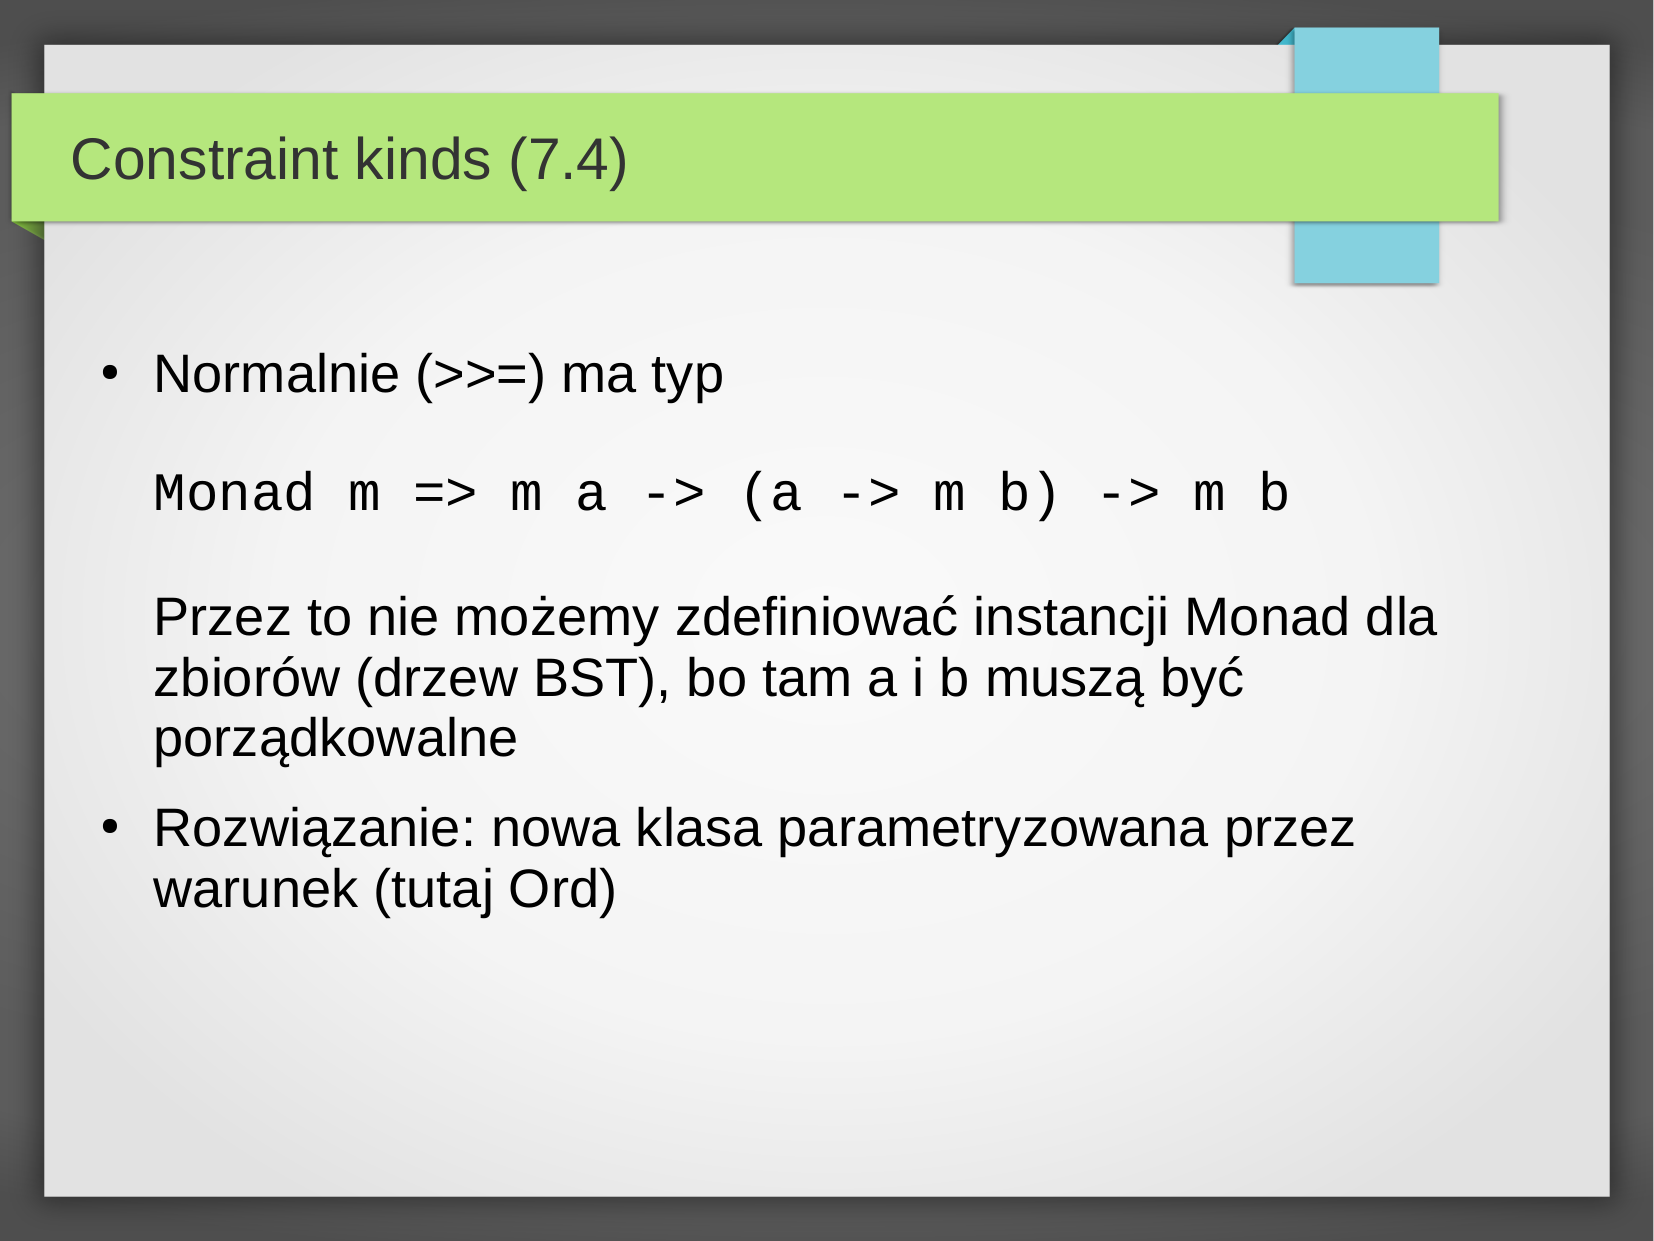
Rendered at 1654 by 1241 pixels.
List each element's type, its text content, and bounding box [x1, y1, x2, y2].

picture [0, 0, 1654, 1241]
list Normalnie (>>=) ma typ Monad m => m a -> (a -> m b) -> m b Przez to nie możemy zdefiniować instancji Monad dla zbiorów (drzew BST), bo tam a i b muszą być porządkowalne Rozwiązanie: nowa klasa parametryzowana przez warunek (tutaj Ord) [82, 343, 1538, 1063]
title Constraint kinds (7.4) [70, 106, 1229, 213]
